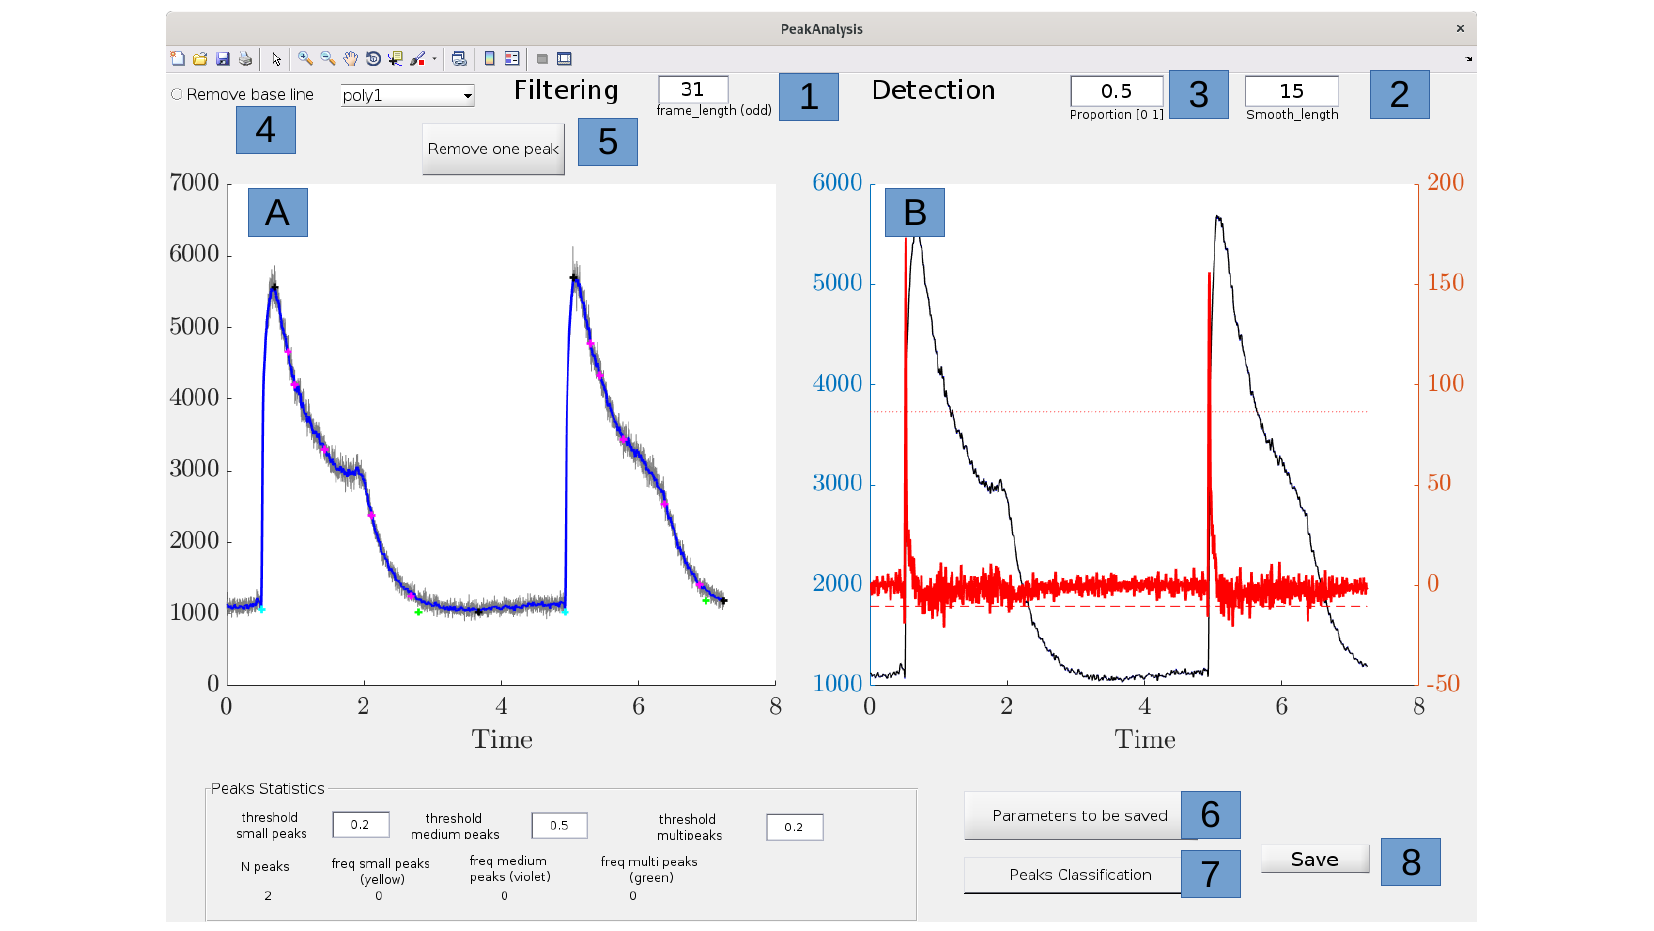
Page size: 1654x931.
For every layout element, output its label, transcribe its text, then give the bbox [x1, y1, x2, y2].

text_box A [248, 188, 308, 237]
text_box 4 [236, 106, 296, 154]
text_box 6 [1181, 791, 1241, 839]
text_box 1 [779, 73, 839, 121]
text_box 7 [1181, 850, 1241, 898]
text_box B [885, 188, 945, 237]
text_box 2 [1370, 70, 1430, 119]
text_box 8 [1381, 838, 1441, 886]
text_box 5 [578, 118, 638, 166]
picture [166, 11, 1477, 922]
text_box 3 [1169, 70, 1229, 119]
